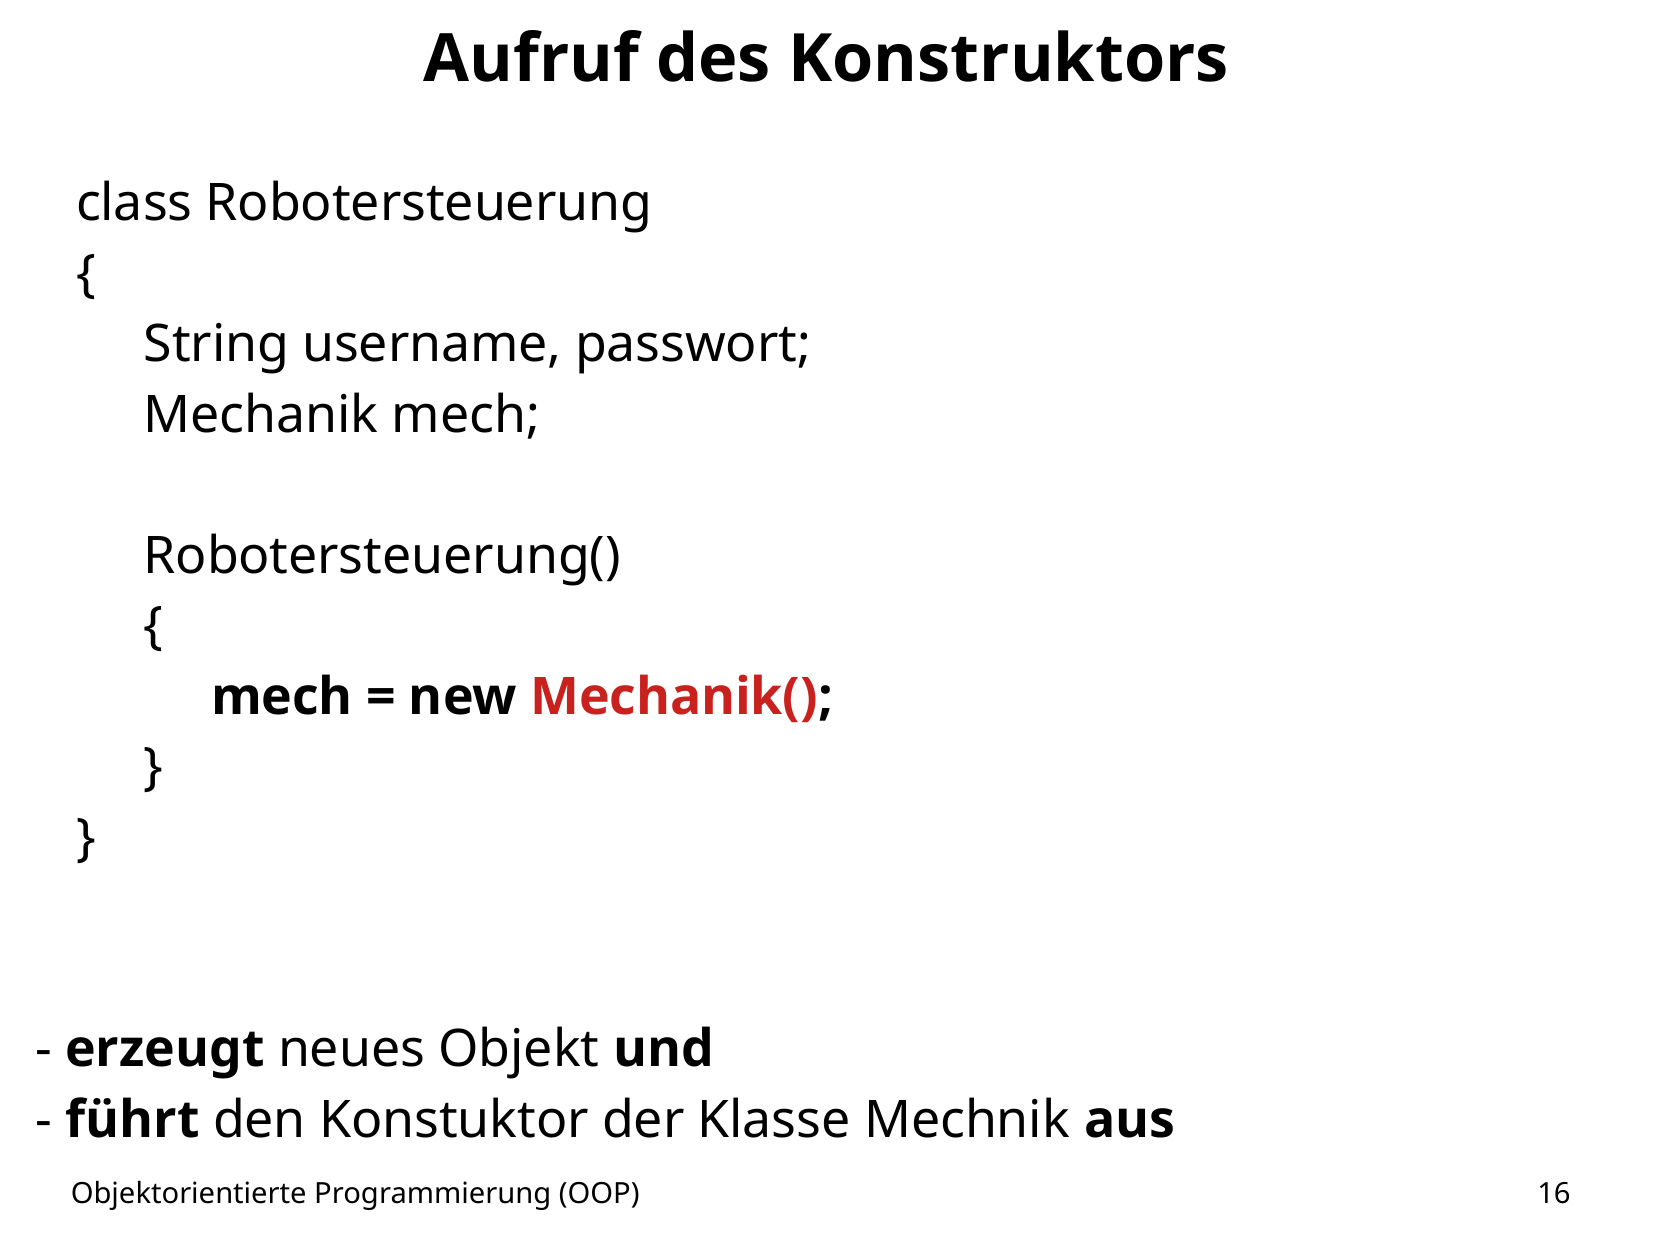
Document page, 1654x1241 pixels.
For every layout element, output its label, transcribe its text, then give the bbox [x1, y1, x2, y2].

title Aufruf des Konstruktors [0, 5, 1654, 107]
list class Robotersteuerung { String username, passwort; Mechanik mech; Robotersteuerung() { mech = new Mechanik(); } } - erzeugt neues Objekt und - führt den Konstuktor der Klasse Mechnik aus [35, 165, 1619, 1158]
